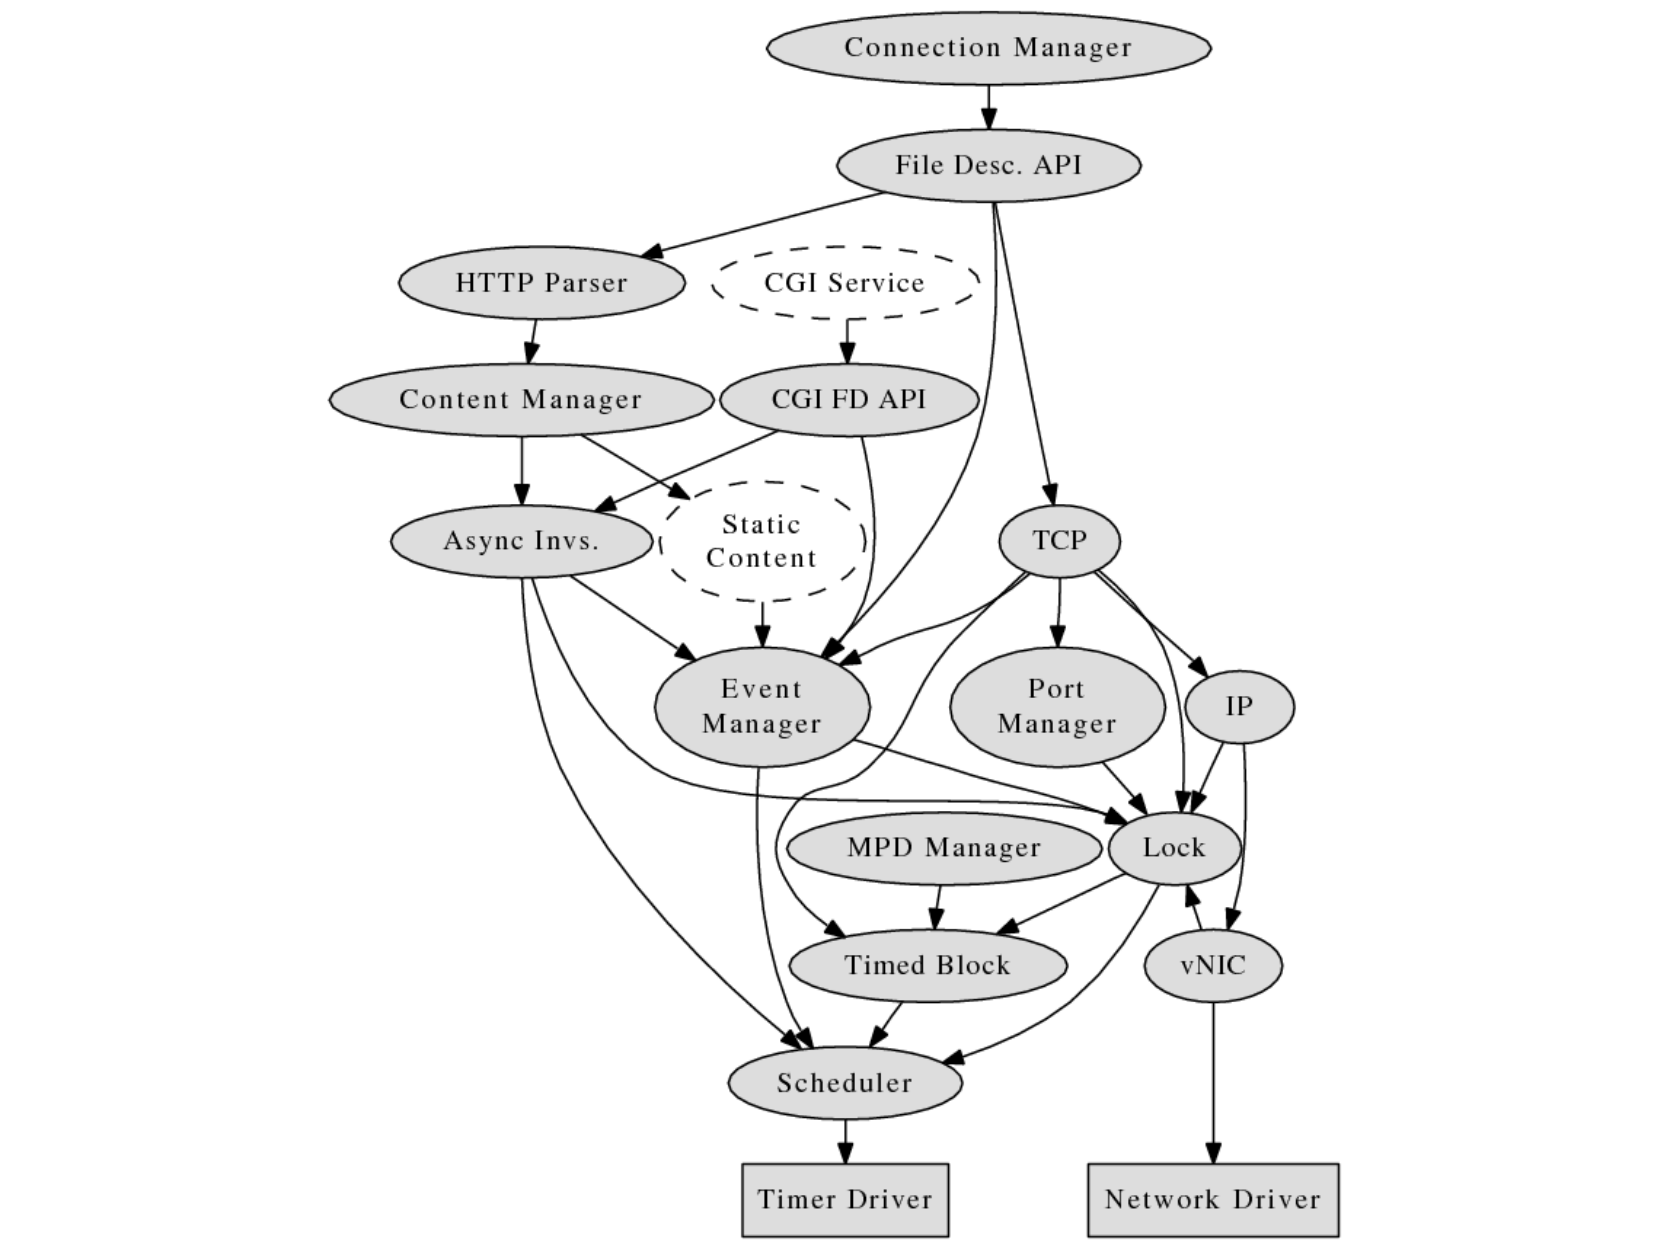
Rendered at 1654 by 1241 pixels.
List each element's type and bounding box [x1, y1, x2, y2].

picture [322, 4, 1347, 1241]
